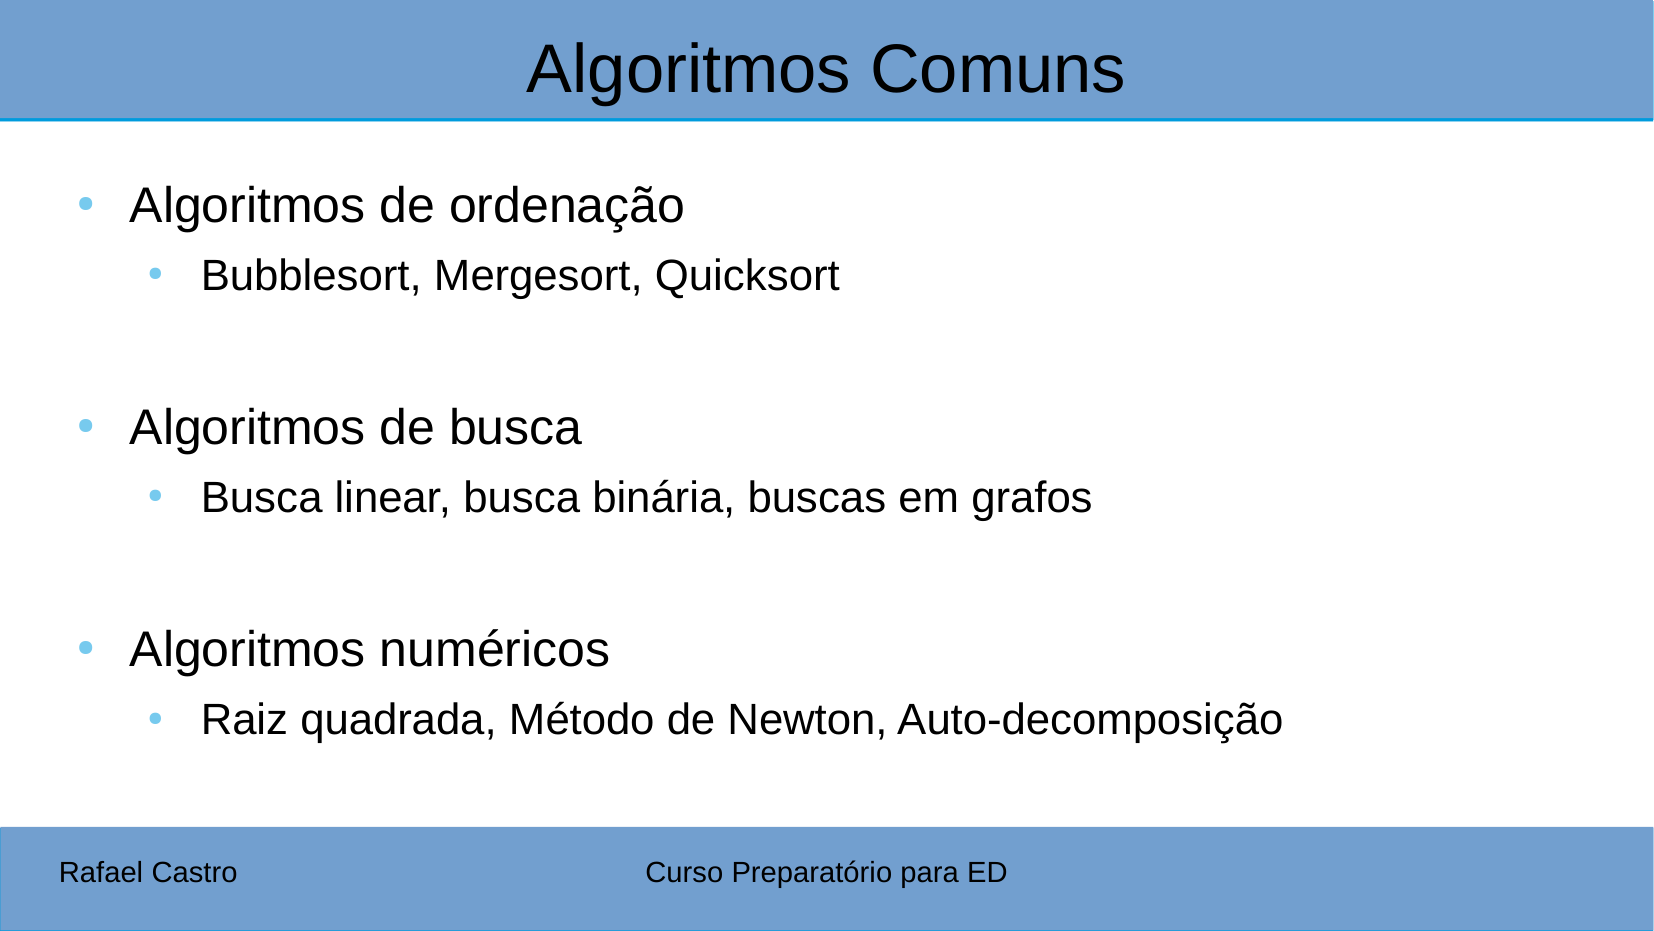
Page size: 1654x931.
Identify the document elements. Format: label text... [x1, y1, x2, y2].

list Algoritmos de ordenação Bubblesort, Mergesort, Quicksort Algoritmos de busca Busca linear, busca binária, buscas em grafos Algoritmos numéricos Raiz quadrada, Método de Newton, Auto-decomposição [59, 177, 1595, 768]
title Algoritmos Comuns [59, 29, 1595, 108]
